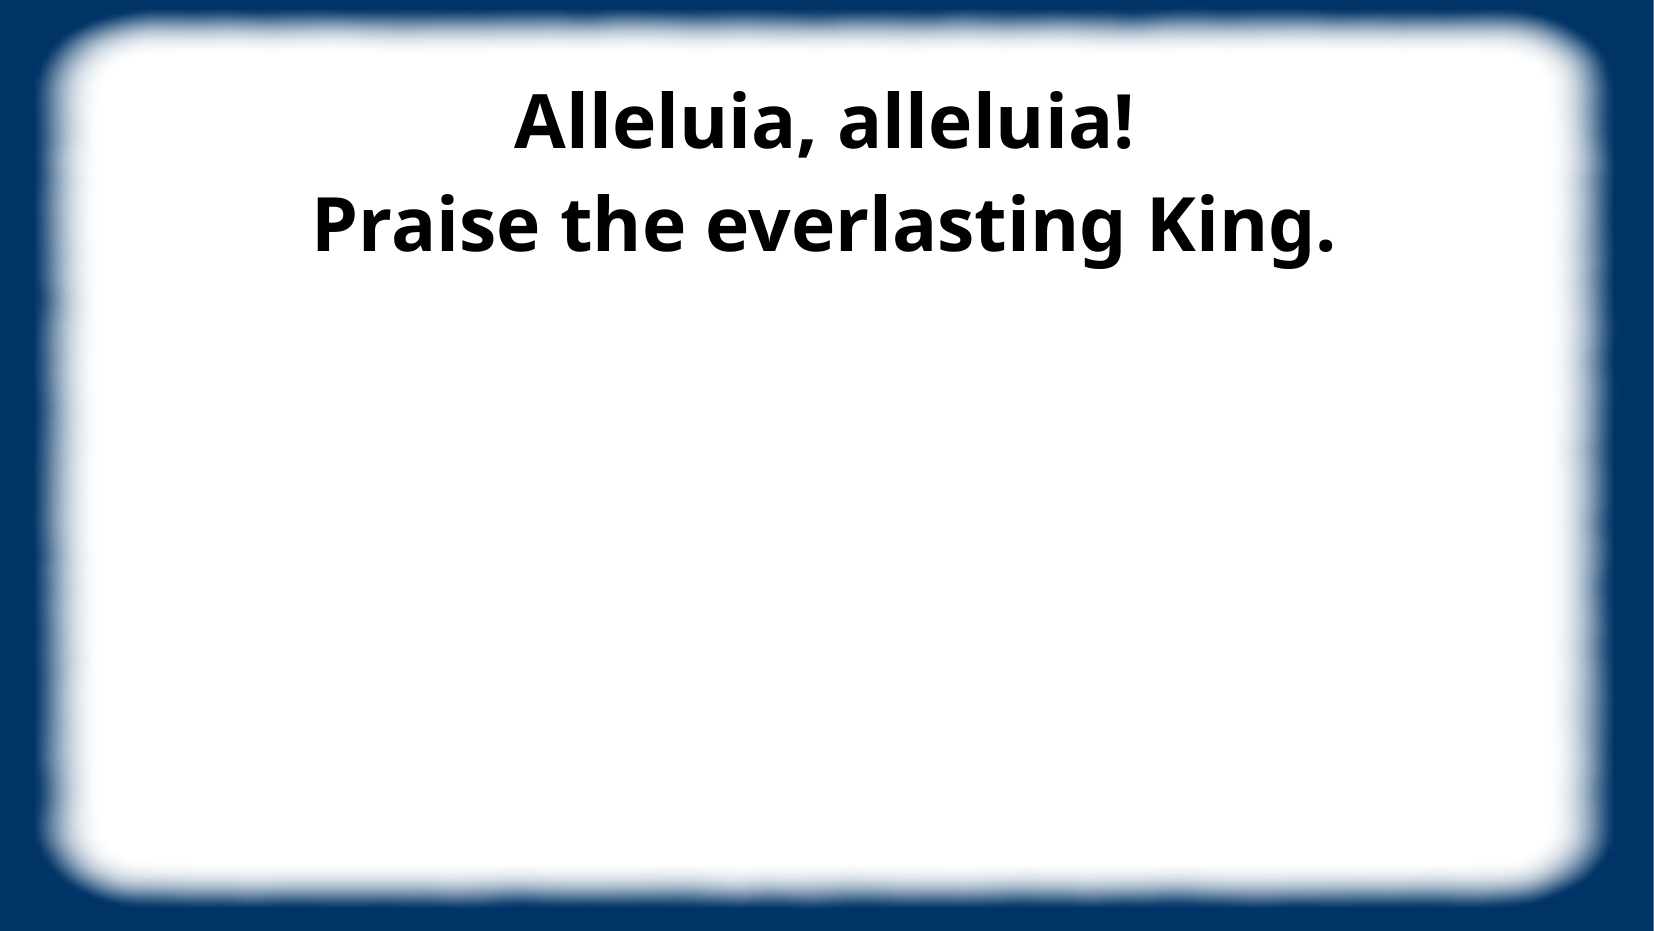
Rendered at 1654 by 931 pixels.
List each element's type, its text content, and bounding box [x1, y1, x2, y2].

text_box Alleluia, alleluia! Praise the everlasting King. [105, 61, 1546, 286]
picture [0, 0, 1654, 931]
